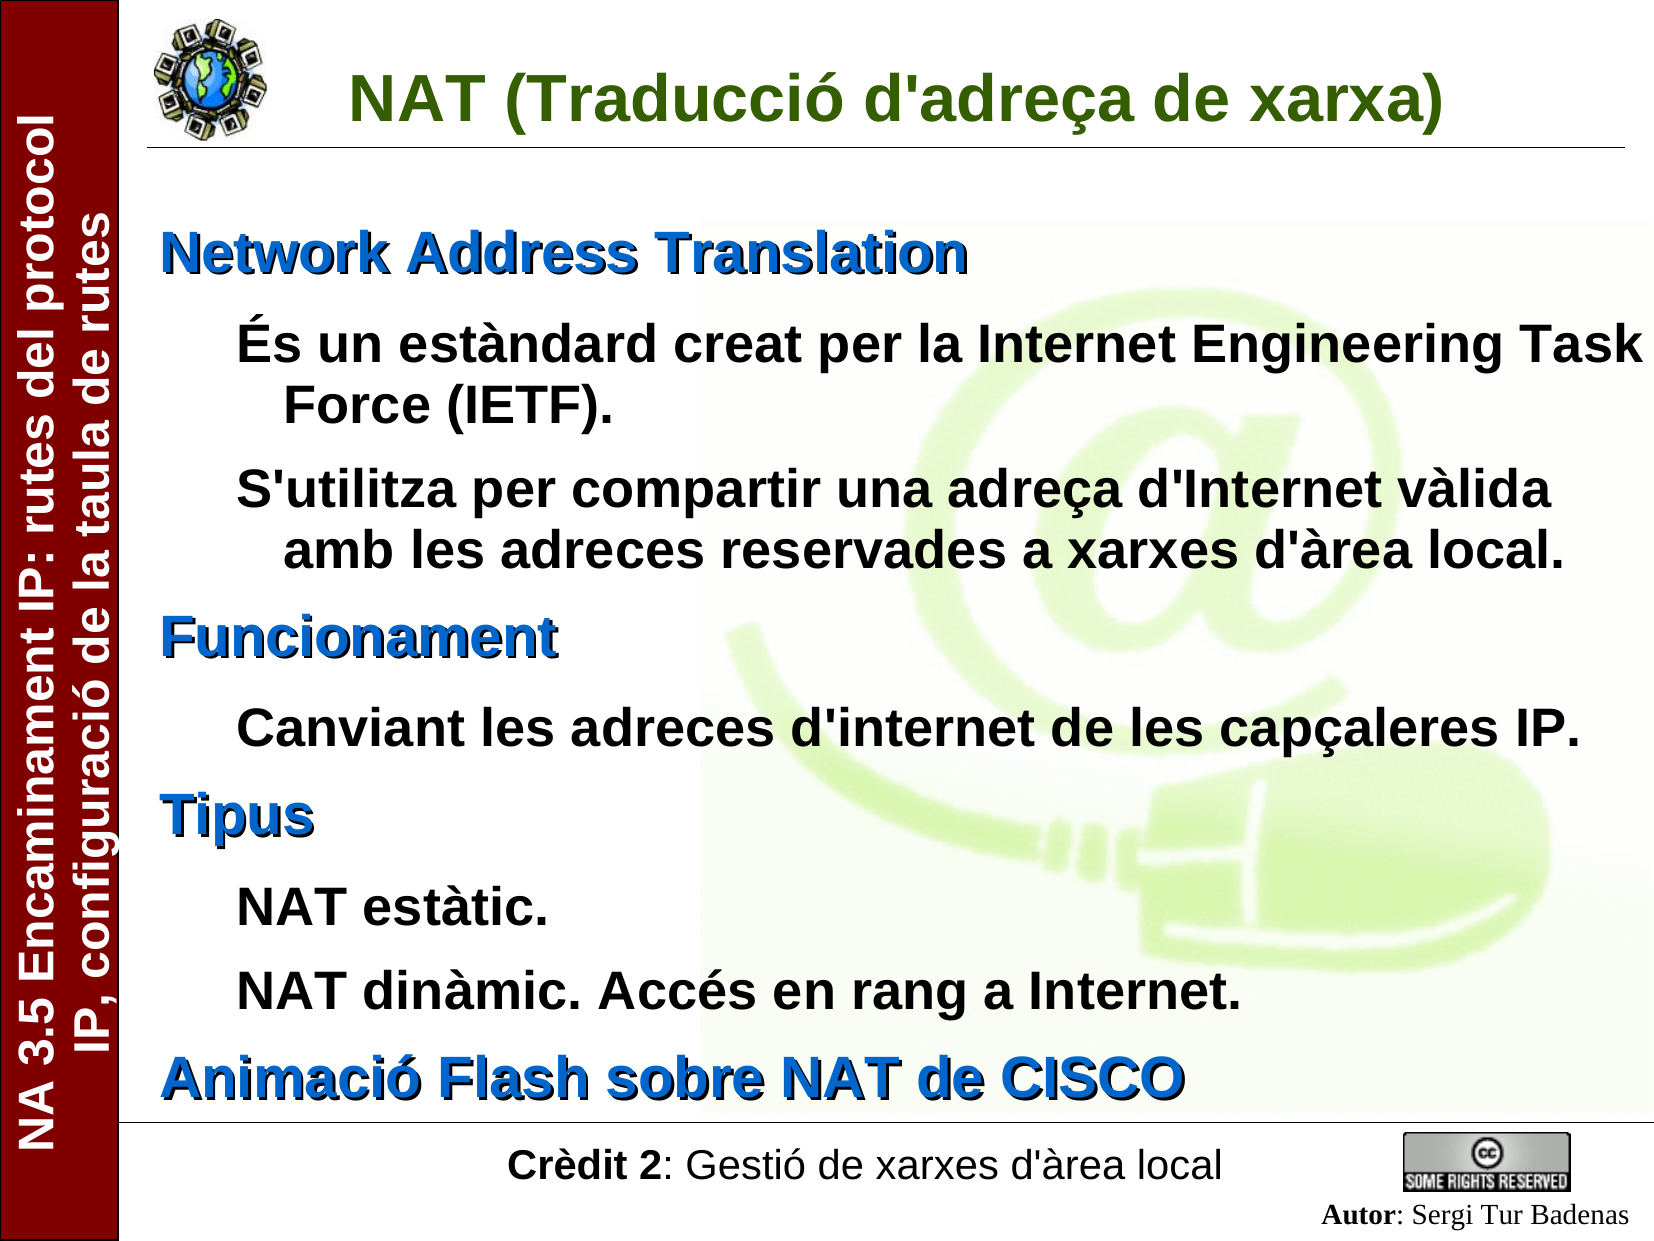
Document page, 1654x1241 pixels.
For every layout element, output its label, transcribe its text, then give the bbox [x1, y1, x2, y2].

picture [1403, 1132, 1571, 1192]
list Network Address Translation És un estàndard creat per la Internet Engineering Task Force (IETF). S'utilitza per compartir una adreça d'Internet vàlida amb les adreces reservades a xarxes d'àrea local. Funcionament Canviant les adreces d'internet de les capçaleres IP. Tipus NAT estàtic. NAT dinàmic. Accés en rang a Internet. Animació Flash sobre NAT de CISCO [141, 219, 1654, 1110]
picture [154, 19, 268, 49]
title NAT (Traducció d'adreça de xarxa) [153, 49, 1642, 148]
